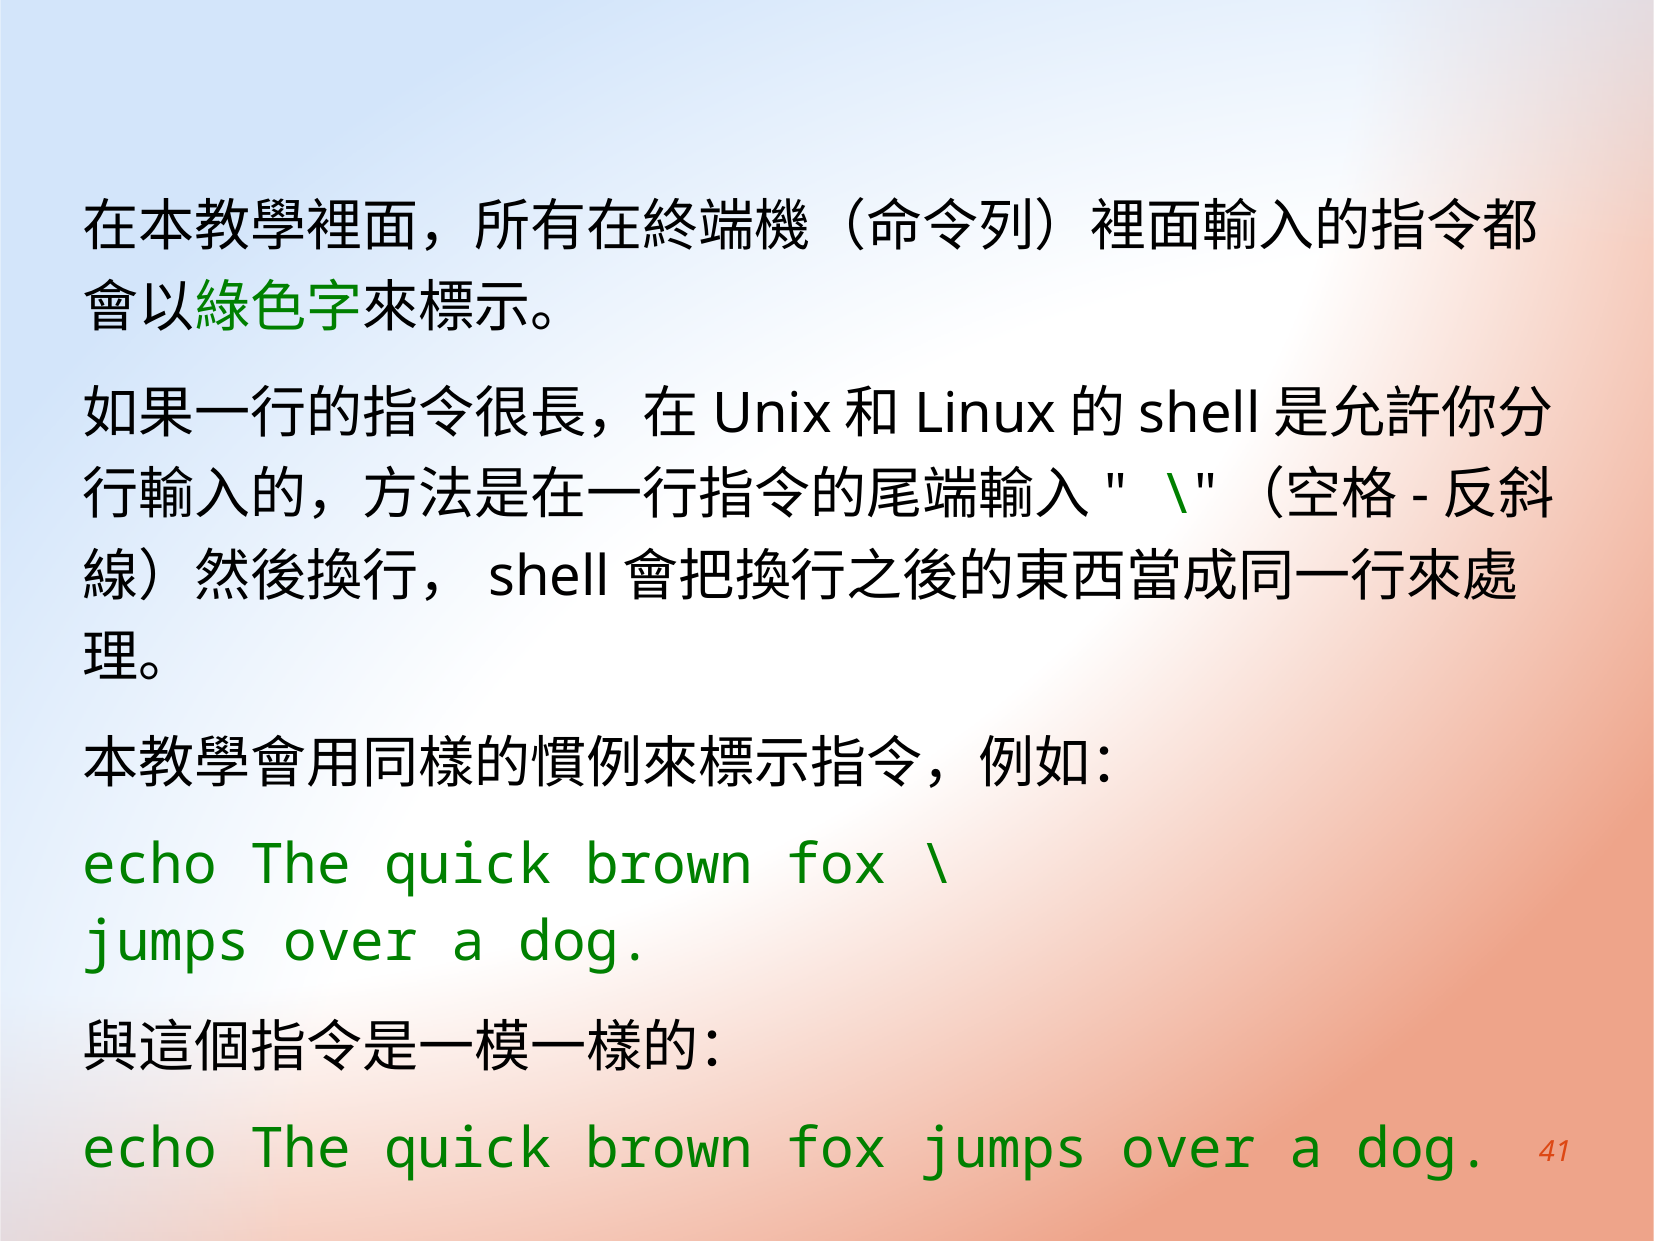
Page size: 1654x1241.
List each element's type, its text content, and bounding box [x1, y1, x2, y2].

picture [0, 0, 1654, 1241]
list 在本教學裡面，所有在終端機（命令列）裡面輸入的指令都會以綠色字來標示。 如果一行的指令很長，在Unix和Linux的shell是允許你分行輸入的，方法是在一行指令的尾端輸入" \"（空格-反斜線）然後換行，shell會把換行之後的東西當成同一行來處理。 本教學會用同樣的慣例來標示指令，例如： echo The quick brown fox \ jumps over a dog. 與這個指令是一模一樣的： echo The quick brown fox jumps over a dog. [82, 180, 1571, 1201]
